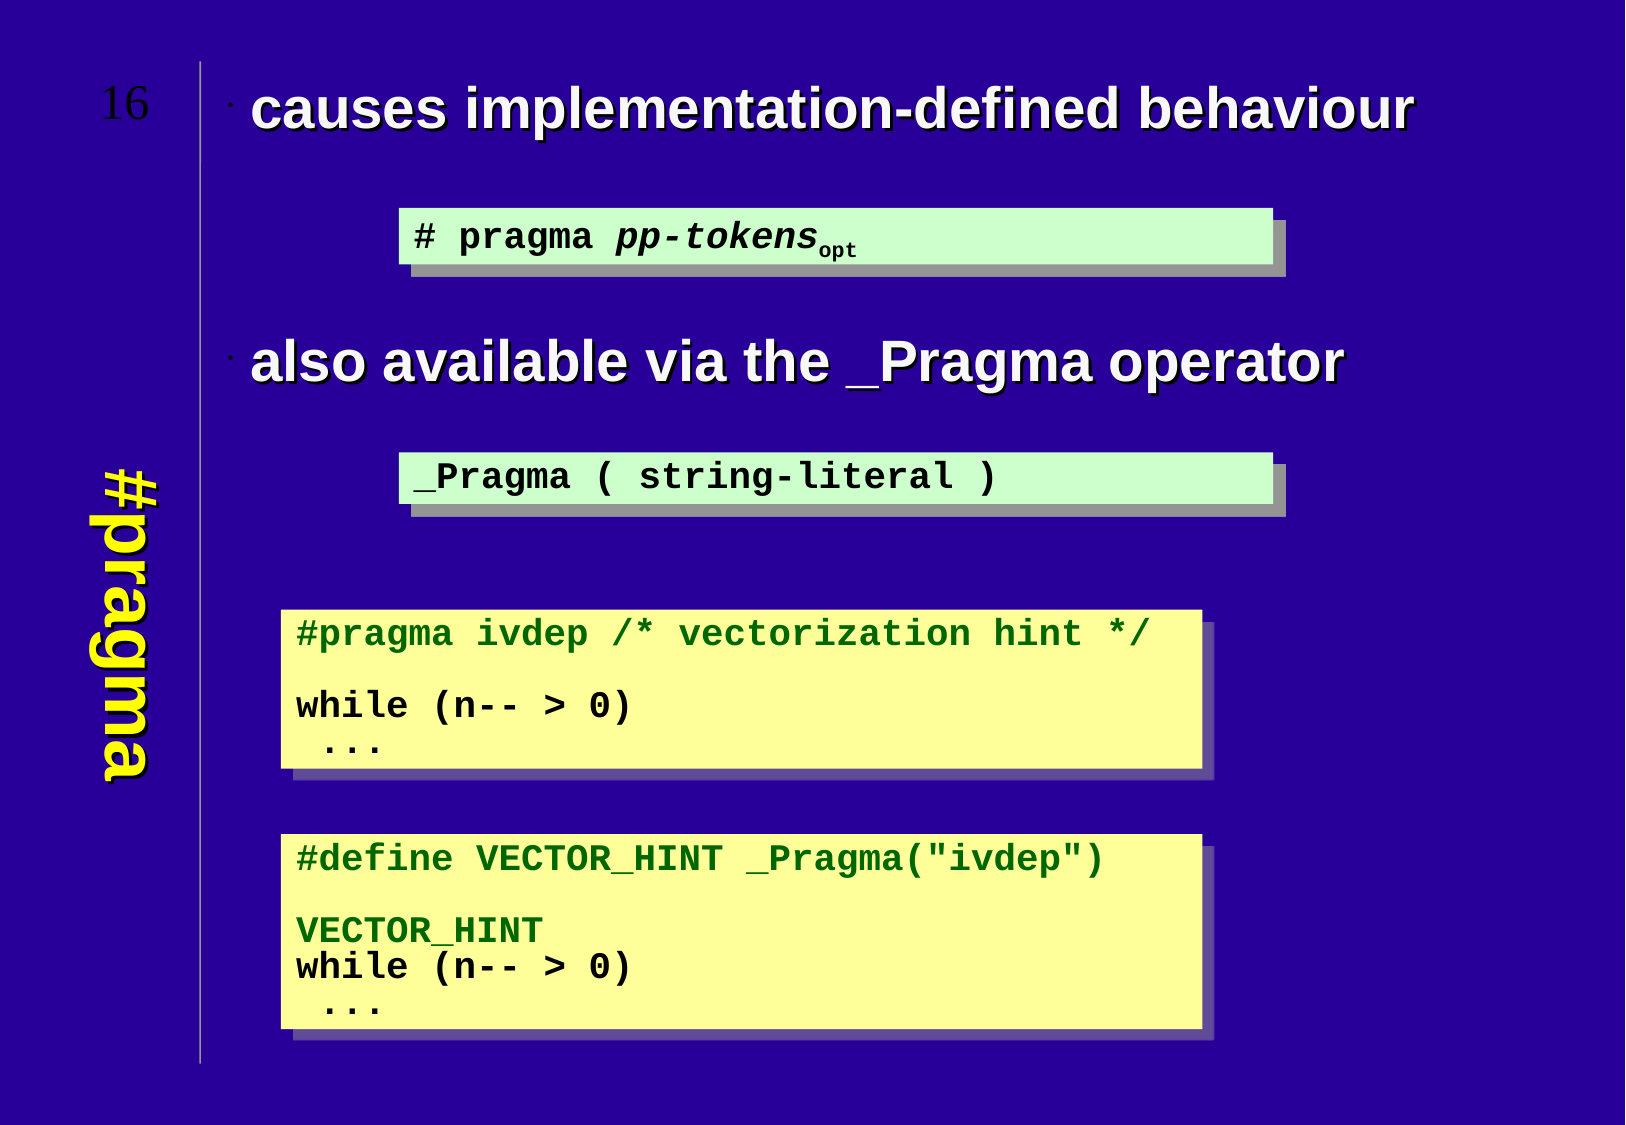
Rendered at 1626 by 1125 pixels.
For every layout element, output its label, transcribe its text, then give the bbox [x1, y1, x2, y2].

text_box #pragma ivdep /* vectorization hint */ while (n-- > 0) ... [280, 609, 1203, 769]
text_box _Pragma ( string-literal ) [398, 452, 1274, 504]
title #pragma [50, 187, 188, 1063]
text_box # pragma pp-tokensopt [398, 207, 1274, 265]
list causes implementation-defined behaviour also available via the _Pragma operator [212, 62, 1550, 1063]
text_box #define VECTOR_HINT _Pragma("ivdep") VECTOR_HINT while (n-- > 0) ... [280, 834, 1203, 1030]
